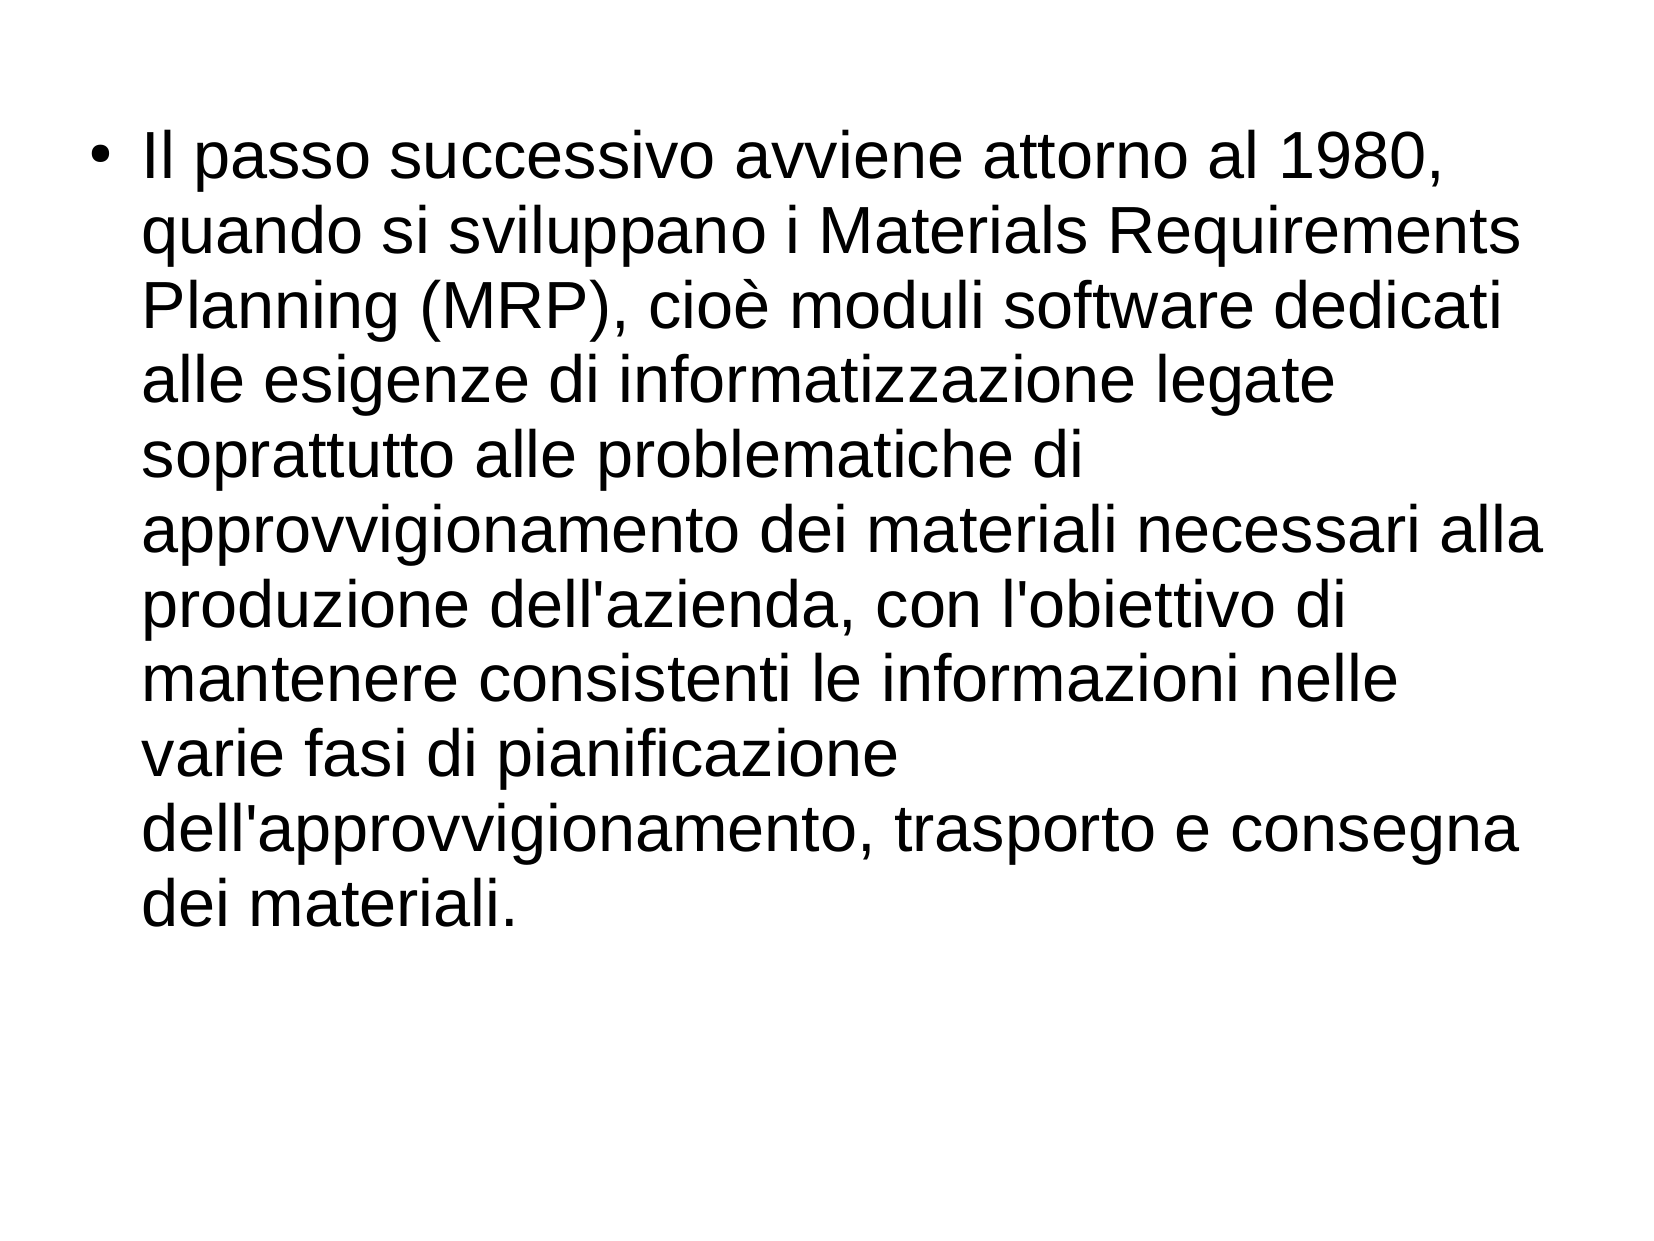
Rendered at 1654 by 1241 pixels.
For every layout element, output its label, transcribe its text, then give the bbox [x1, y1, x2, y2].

list Il passo successivo avviene attorno al 1980, quando si sviluppano i Materials Requirements Planning (MRP), cioè moduli software dedicati alle esigenze di informatizzazione legate soprattutto alle problematiche di approvvigionamento dei materiali necessari alla produzione dell'azienda, con l'obiettivo di mantenere consistenti le informazioni nelle varie fasi di pianificazione dell'approvvigionamento, trasporto e consegna dei materiali. [70, 118, 1559, 1087]
